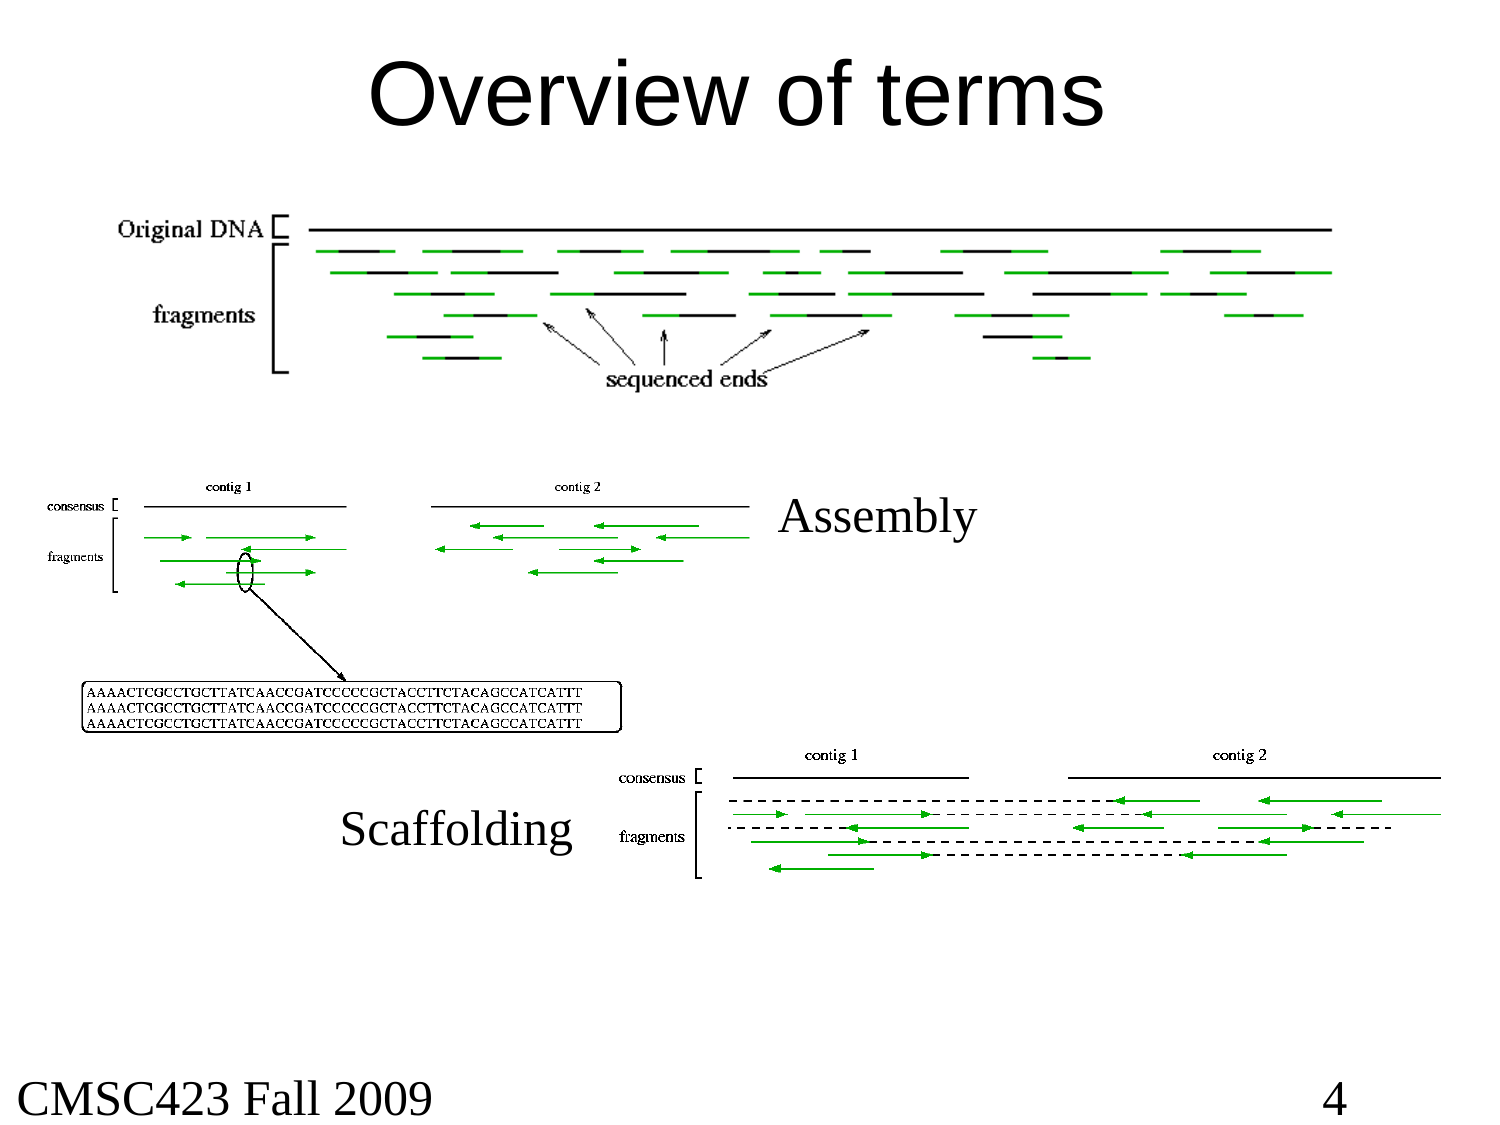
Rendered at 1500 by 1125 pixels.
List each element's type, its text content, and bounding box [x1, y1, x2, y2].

text_box Assembly [762, 474, 993, 551]
text_box Scaffolding [324, 787, 589, 863]
picture [99, 199, 1423, 415]
title Overview of terms [99, 0, 1375, 188]
picture [37, 462, 1500, 892]
